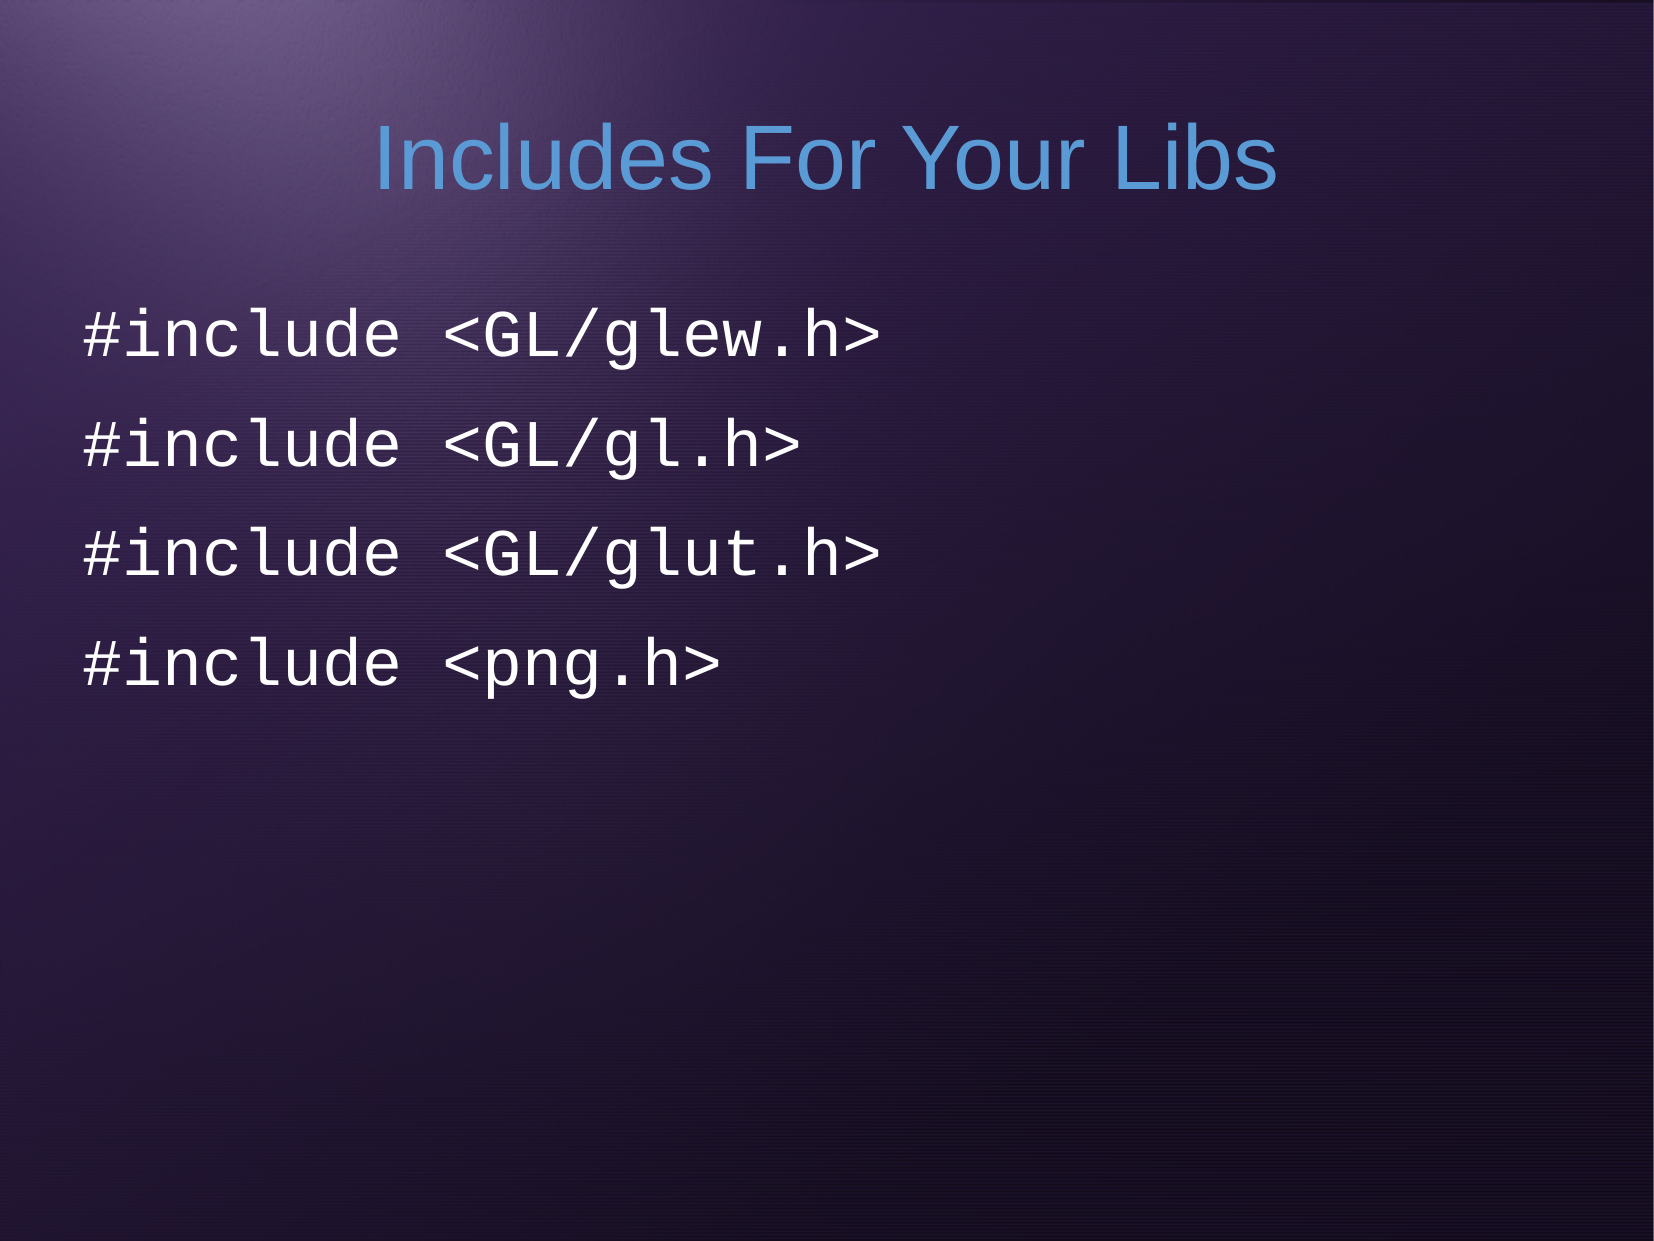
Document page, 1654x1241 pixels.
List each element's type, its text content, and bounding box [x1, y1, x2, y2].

picture [0, 0, 1654, 1241]
list #include <GL/glew.h> #include <GL/gl.h> #include <GL/glut.h> #include <png.h> [82, 290, 1571, 1010]
title Includes For Your Libs [82, 49, 1571, 257]
